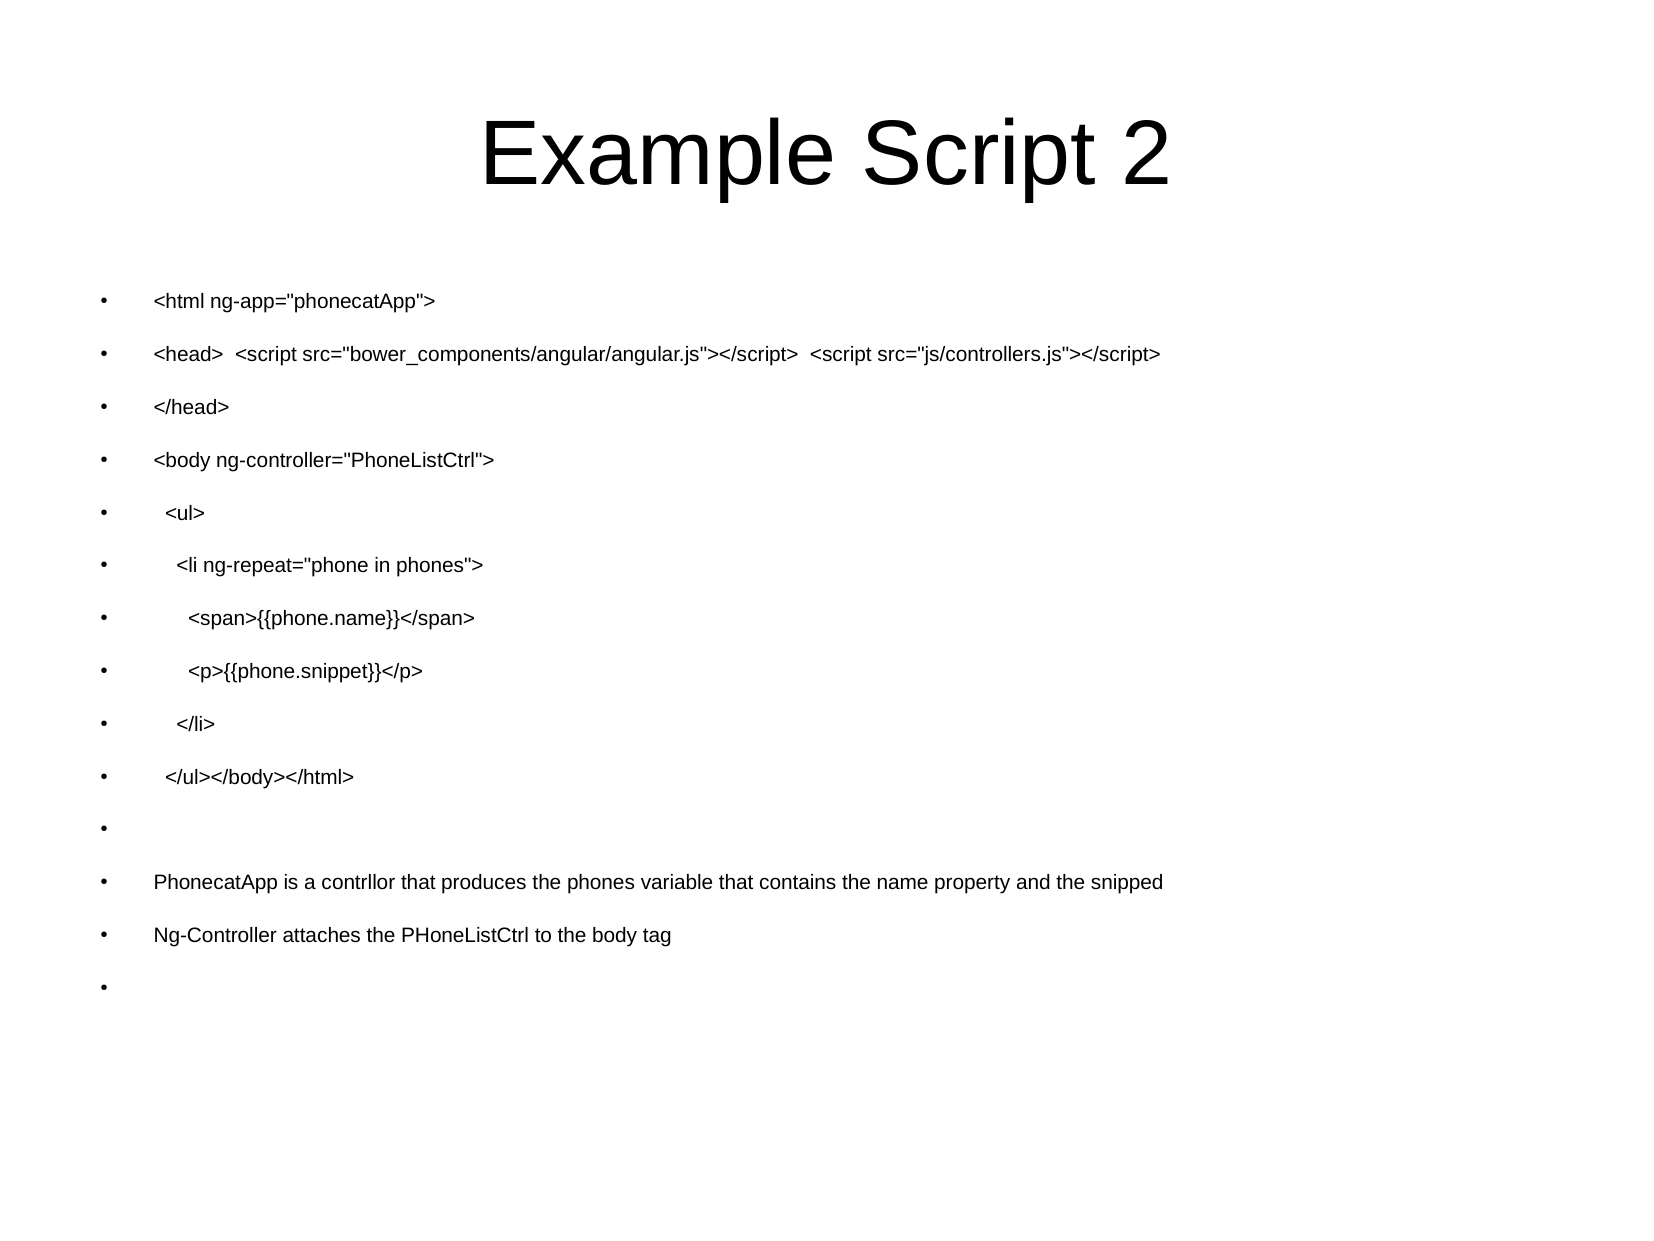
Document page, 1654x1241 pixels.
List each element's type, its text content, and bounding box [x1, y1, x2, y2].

title Example Script 2 [82, 49, 1571, 257]
list <html ng-app="phonecatApp"> <head> <script src="bower_components/angular/angular.js"></script> <script src="js/controllers.js"></script> </head> <body ng-controller="PhoneListCtrl"> <ul> <li ng-repeat="phone in phones"> <span>{{phone.name}}</span> <p>{{phone.snippet}}</p> </li> </ul></body></html> PhonecatApp is a contrllor that produces the phones variable that contains the name property and the snipped Ng-Controller attaches the PHoneListCtrl to the body tag [82, 290, 1571, 1231]
